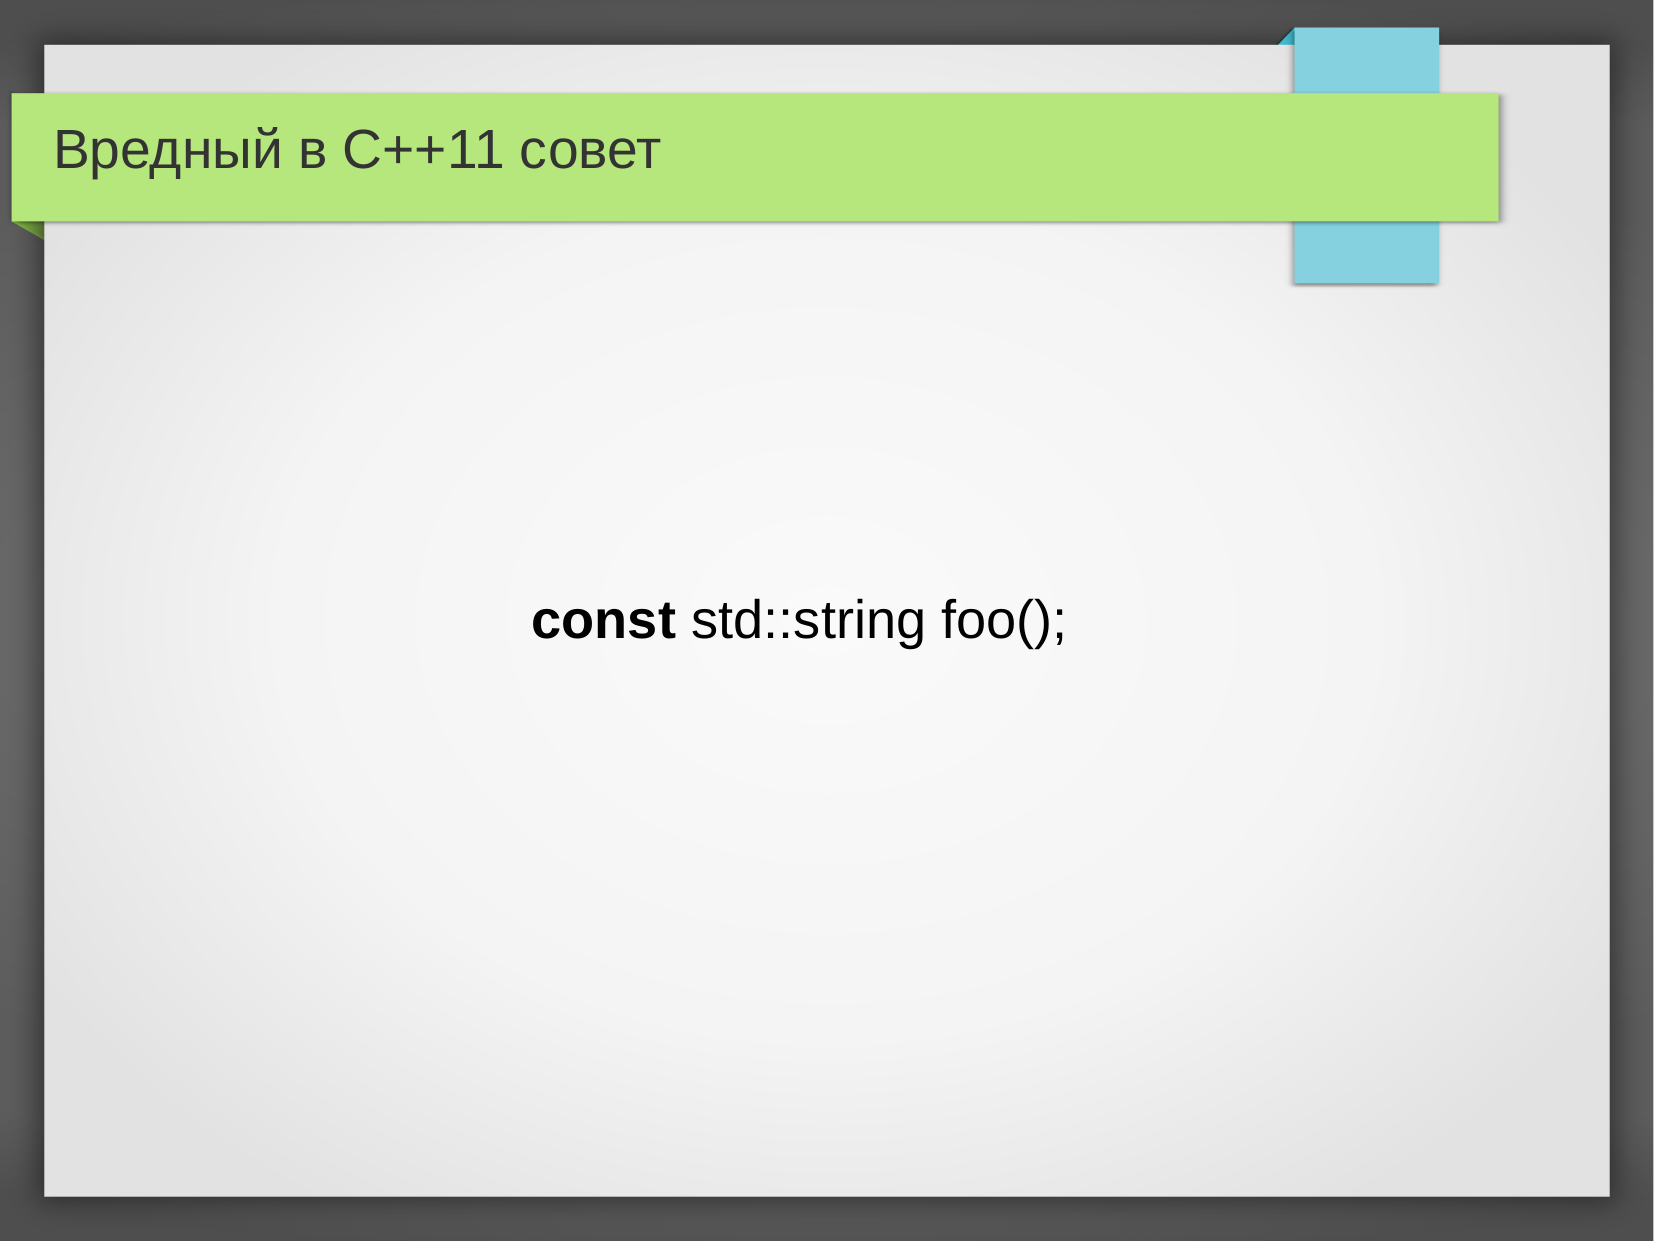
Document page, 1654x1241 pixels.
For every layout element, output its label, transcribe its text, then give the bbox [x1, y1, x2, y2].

title Вредный в С++11 совет [53, 84, 1601, 215]
picture [0, 0, 1654, 1241]
text_box const std::string foo(); [516, 582, 1137, 658]
